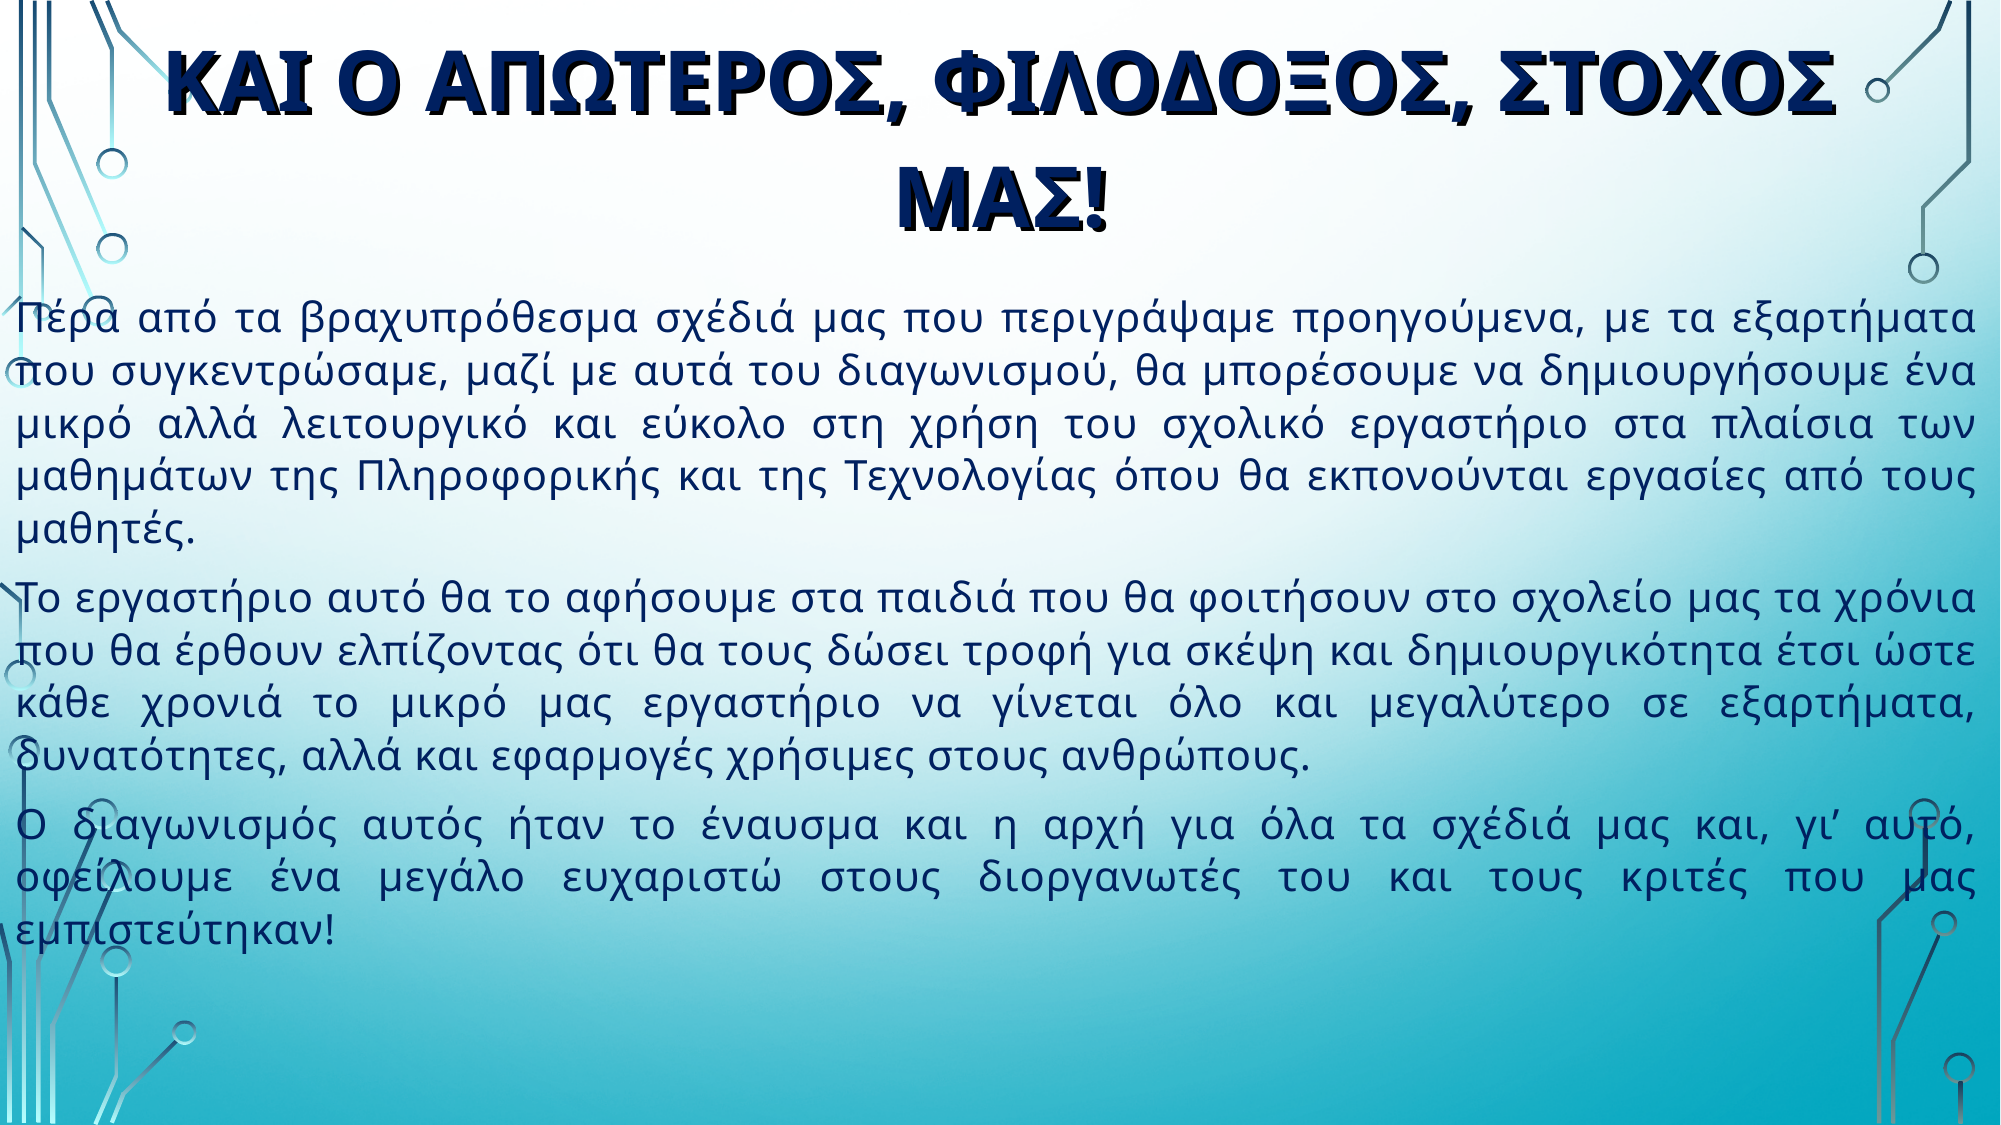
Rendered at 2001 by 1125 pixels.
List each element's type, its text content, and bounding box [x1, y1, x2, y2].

list Πέρα από τα βραχυπρόθεσμα σχέδιά μας που περιγράψαμε προηγούμενα, με τα εξαρτήματα που συγκεντρώσαμε, μαζί με αυτά του διαγωνισμού, θα μπορέσουμε να δημιουργήσουμε ένα μικρό αλλά λειτουργικό και εύκολο στη χρήση του σχολικό εργαστήριο στα πλαίσια των μαθημάτων της Πληροφορικής και της Τεχνολογίας όπου θα εκπονούνται εργασίες από τους μαθητές. Το εργαστήριο αυτό θα το αφήσουμε στα παιδιά που θα φοιτήσουν στο σχολείο μας τα χρόνια που θα έρθουν ελπίζοντας ότι θα τους δώσει τροφή για σκέψη και δημιουργικότητα έτσι ώστε κάθε χρονιά το μικρό μας εργαστήριο να γίνεται όλο και μεγαλύτερο σε εξαρτήματα, δυνατότητες, αλλά και εφαρμογές χρήσιμες στους ανθρώπους. Ο διαγωνισμός αυτός ήταν το έναυσμα και η αρχή για όλα τα σχέδιά μας και, γι’ αυτό, οφείλουμε ένα μεγάλο ευχαριστώ στους διοργανωτές του και τους κριτές που μας εμπιστεύτηκαν! [0, 281, 2000, 1013]
title Και Ο απΩτερος, ΦΙΛΟΔΟΞΟΣ, στΟχος μας! [137, 3, 1863, 252]
